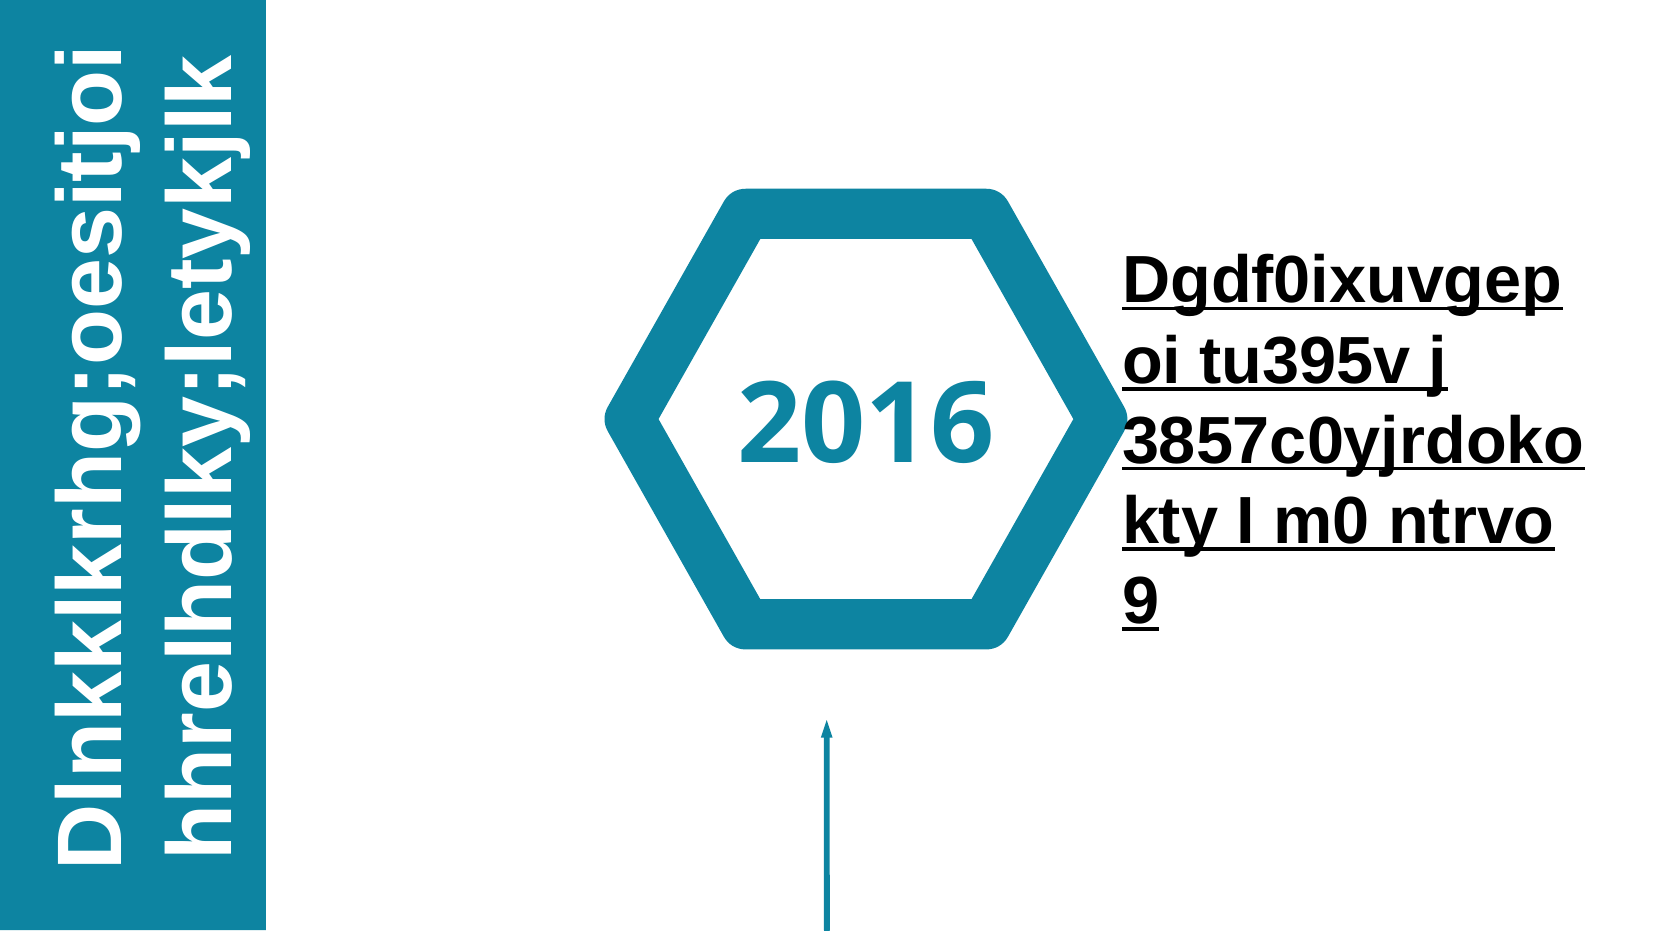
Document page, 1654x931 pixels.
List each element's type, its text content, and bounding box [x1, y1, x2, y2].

title Dlnkklkrhg;oesitjoihhrelhdlky;letykjlkjrtlkyj [29, 44, 237, 872]
list Dgdf0ixuvgepoi tu395v j 3857c0yjrdokokty I m0 ntrvo 9 [1122, 236, 1595, 827]
text_box 2016 [629, 213, 1103, 625]
